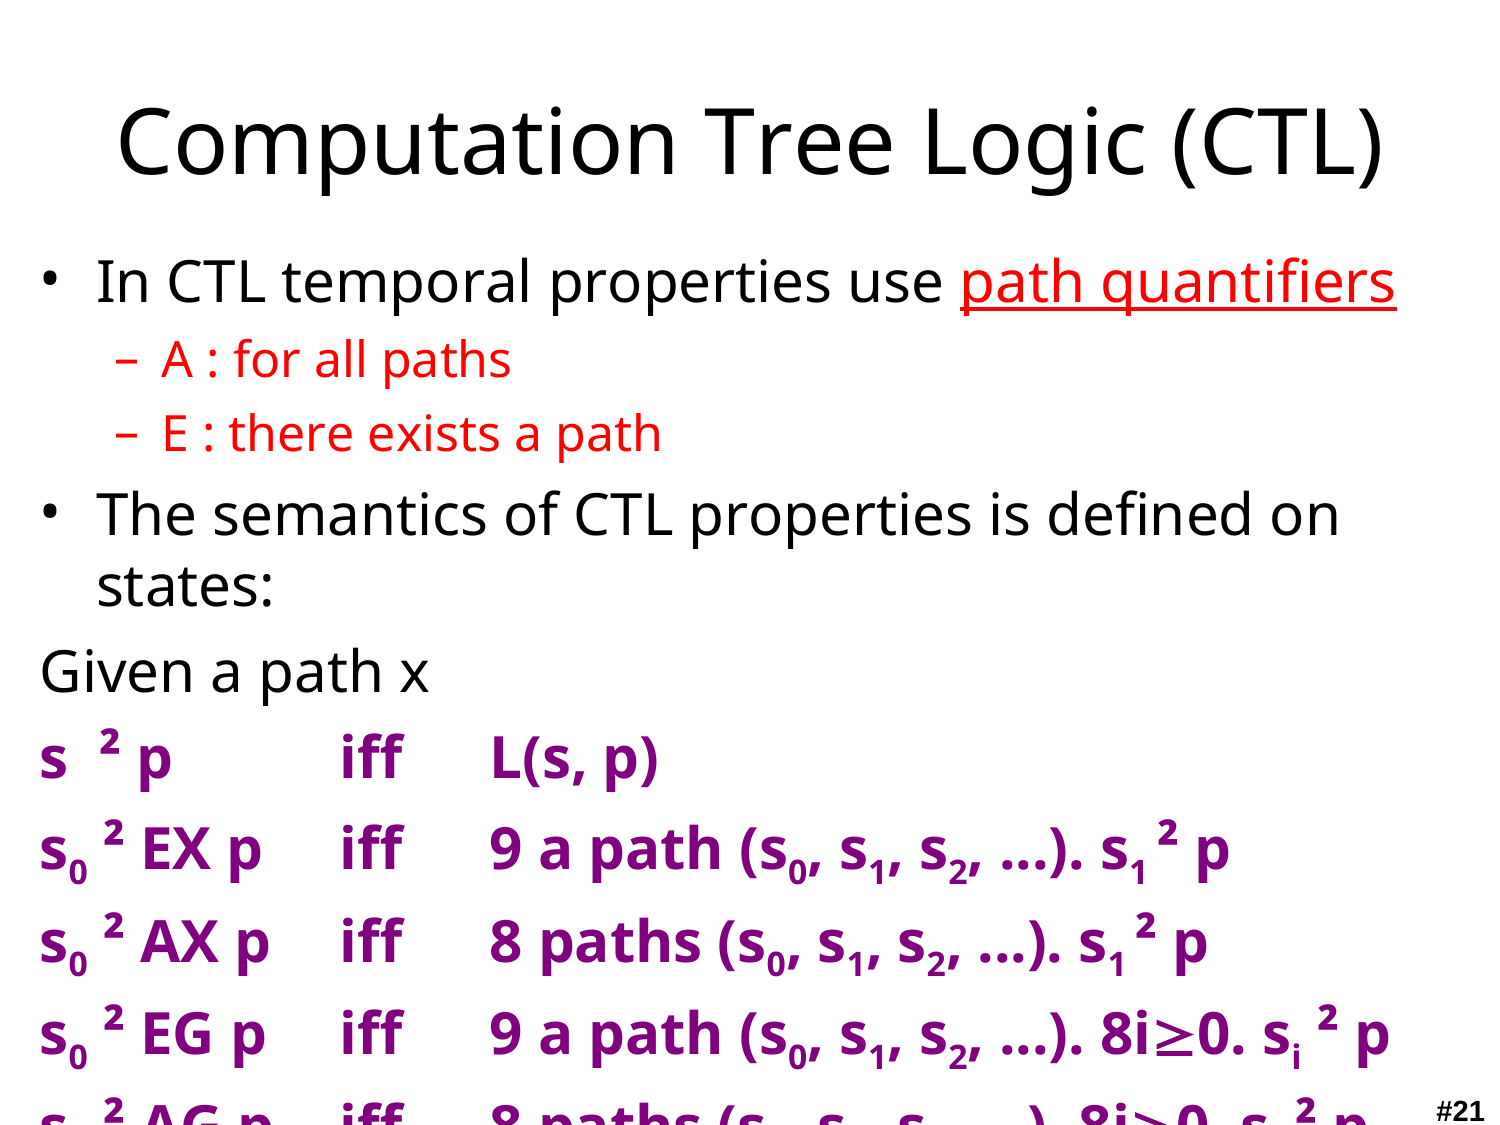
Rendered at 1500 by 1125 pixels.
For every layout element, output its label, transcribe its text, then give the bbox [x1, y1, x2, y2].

title Computation Tree Logic (CTL) [24, 45, 1476, 233]
list In CTL temporal properties use path quantifiers A : for all paths E : there exists a path The semantics of CTL properties is defined on states: Given a path x s ² p iff L(s, p) s0 ² EX p iff 9 a path (s0, s1, s2, ...). s1 ² p s0 ² AX p iff 8 paths (s0, s1, s2, ...). s1 ² p s0 ² EG p iff 9 a path (s0, s1, s2, ...). 8i0. si ² p s0 ² AG p iff 8 paths (s0, s1, s2, ...). 8i0. si ² p [24, 237, 1476, 1120]
